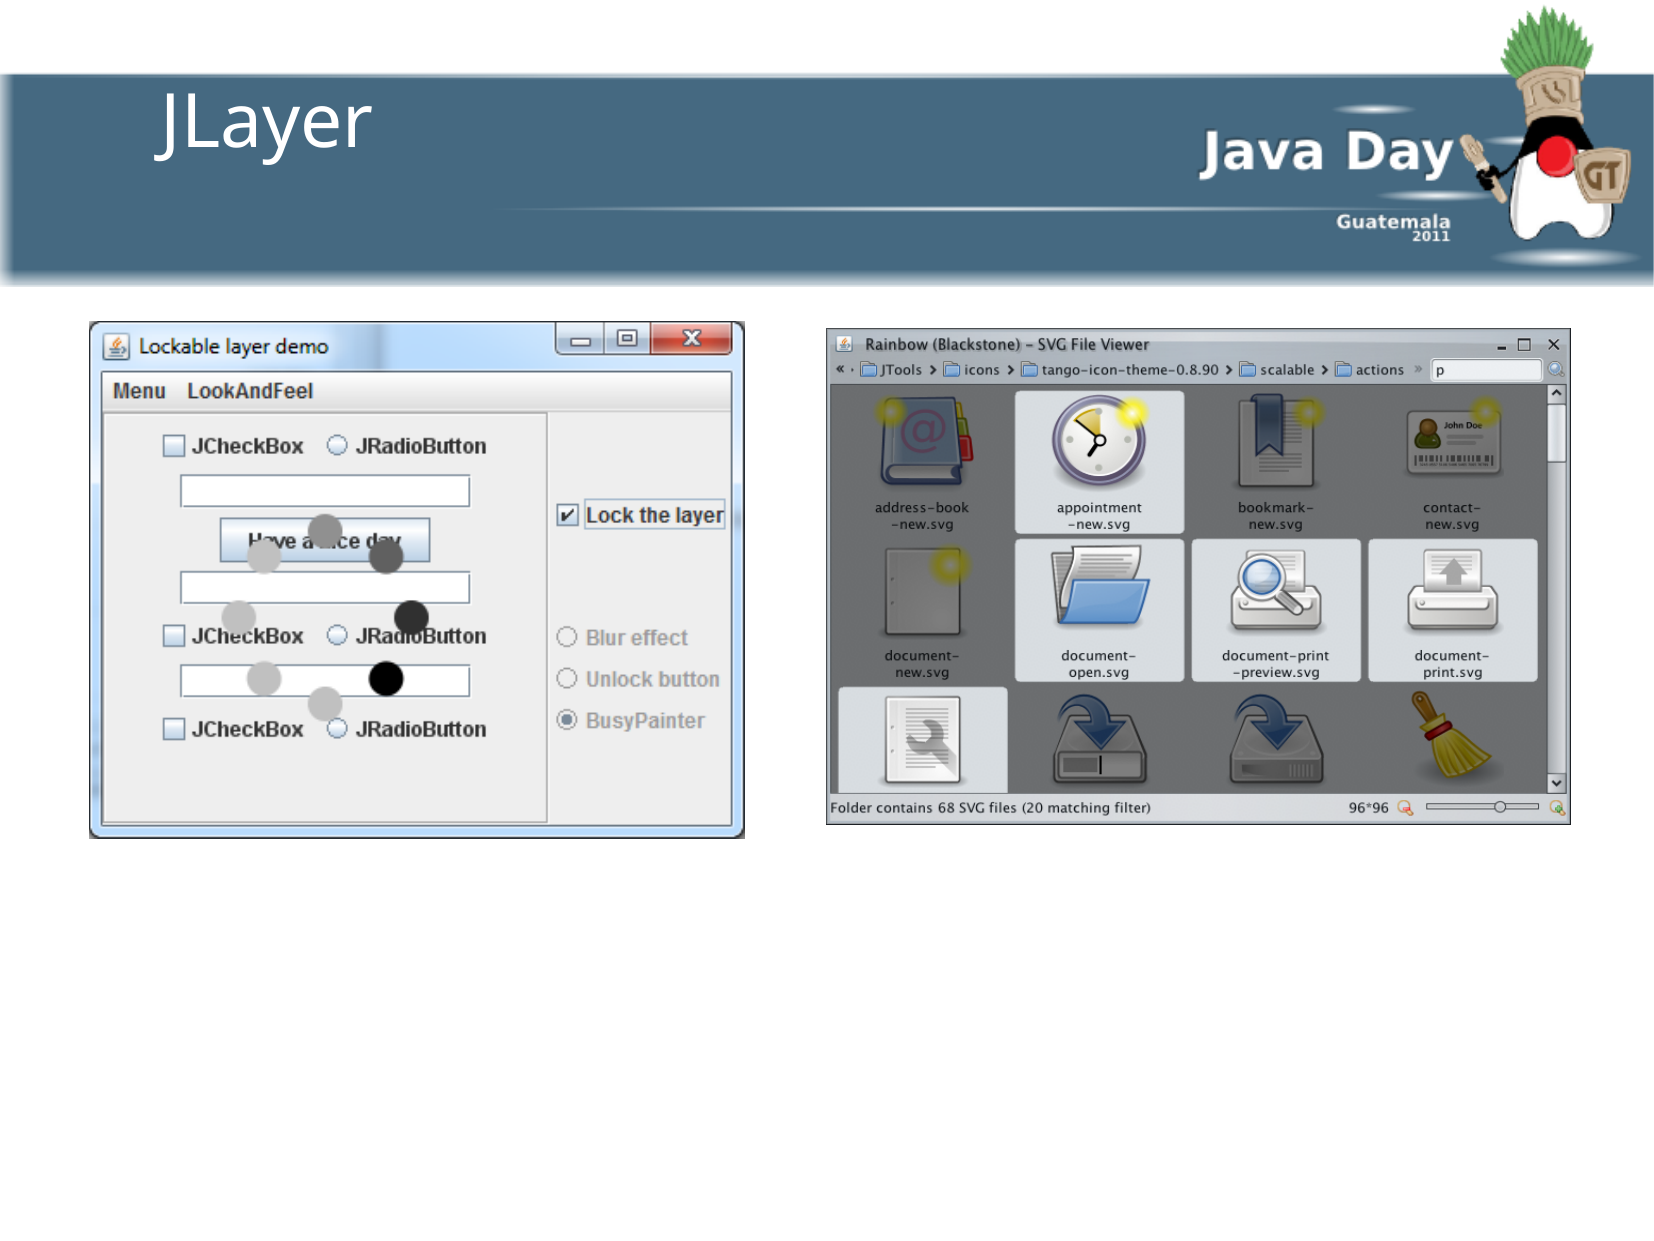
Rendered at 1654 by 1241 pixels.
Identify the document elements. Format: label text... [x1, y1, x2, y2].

picture [826, 328, 1571, 825]
picture [0, 3, 1654, 287]
picture [89, 321, 745, 839]
title JLayer [160, 70, 1532, 234]
